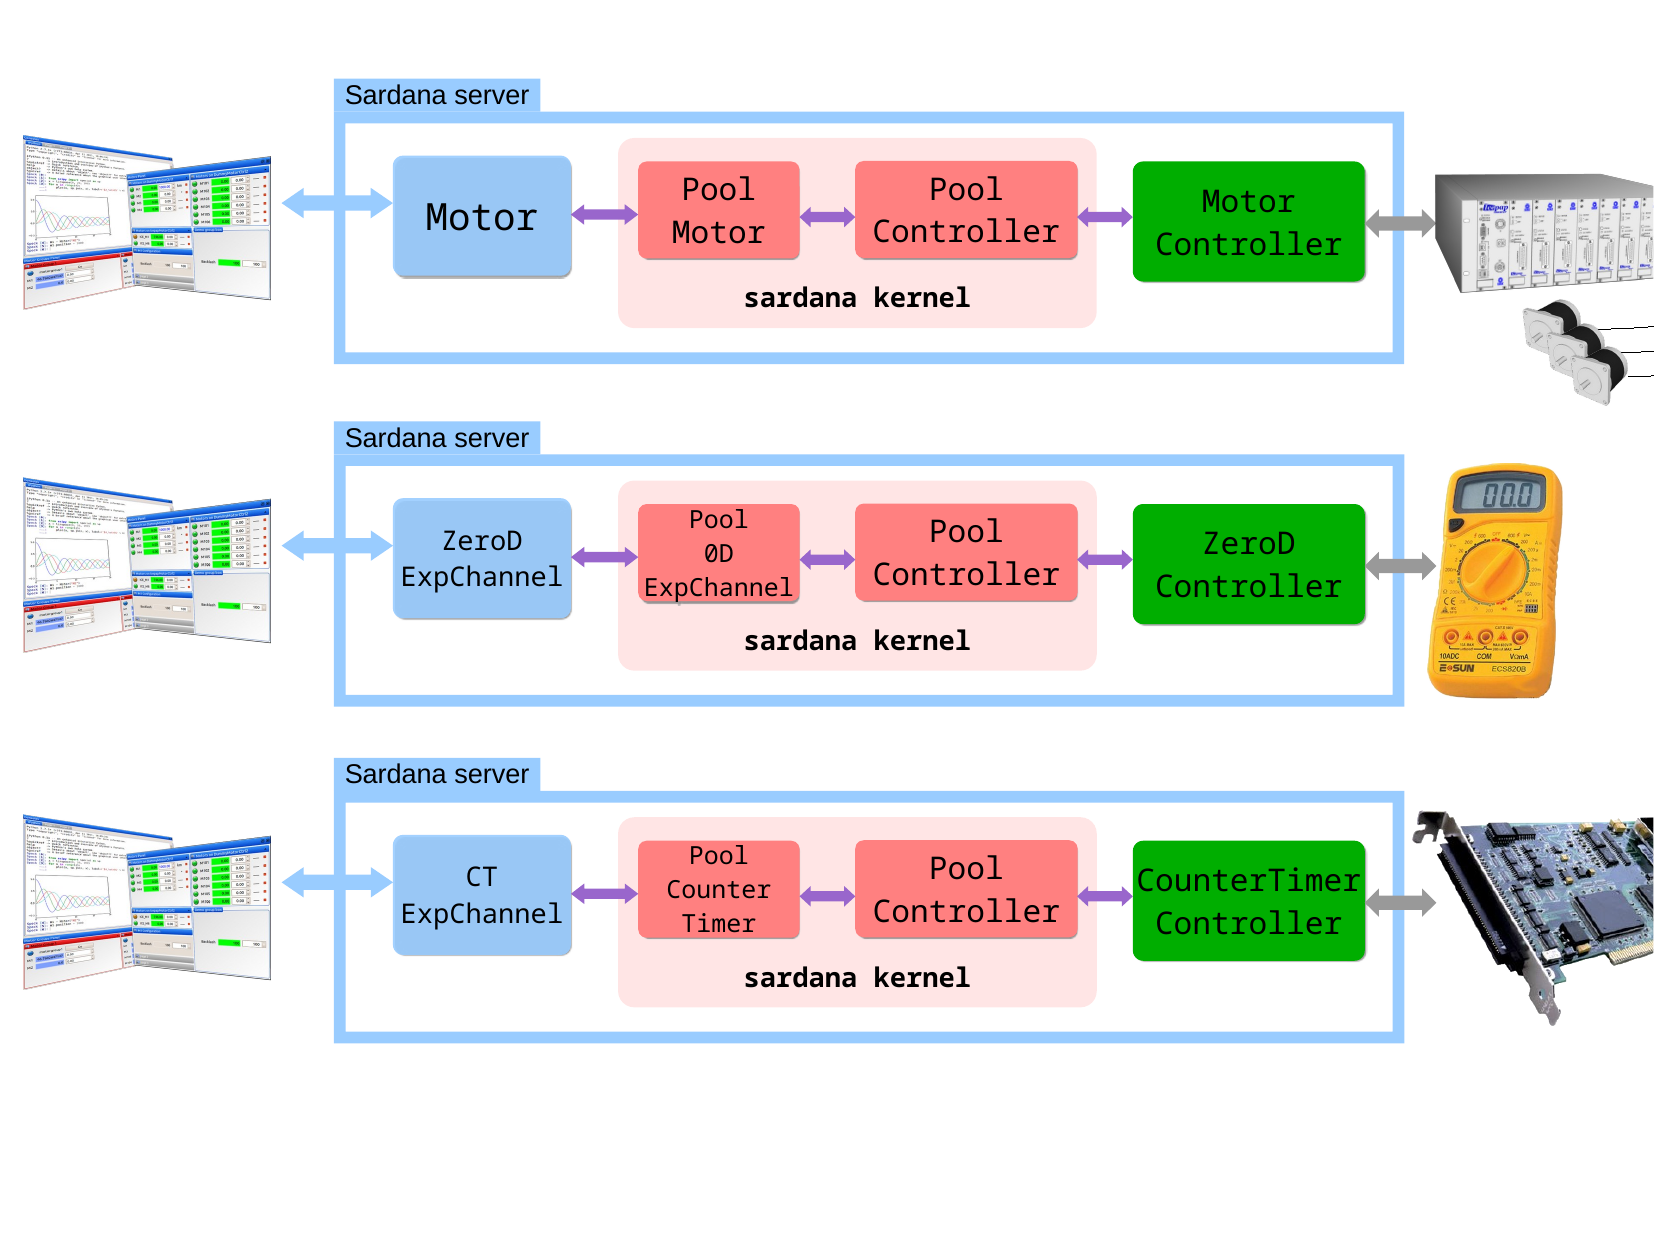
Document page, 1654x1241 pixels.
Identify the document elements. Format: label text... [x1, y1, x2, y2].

picture [6, 477, 271, 653]
picture [1521, 299, 1629, 407]
text_box Sardana server [333, 757, 541, 791]
text_box [281, 111, 1435, 365]
text_box sardana kernel [618, 480, 1097, 558]
text_box CounterTimer Controller [1132, 840, 1365, 961]
text_box sardana kernel [618, 216, 1097, 329]
text_box sardana kernel [618, 895, 1097, 1008]
text_box Motor [392, 155, 571, 276]
text_box Sardana server [333, 421, 541, 455]
text_box Pool Controller [855, 160, 1078, 259]
picture [6, 814, 271, 990]
picture [1427, 463, 1563, 699]
text_box sardana kernel [618, 137, 1097, 215]
picture [1436, 175, 1654, 292]
text_box sardana kernel [618, 817, 1097, 895]
text_box [281, 790, 1412, 1044]
text_box Motor Controller [1132, 161, 1365, 282]
text_box sardana kernel [618, 559, 1097, 671]
text_box Pool Controller [855, 840, 1078, 938]
text_box CT ExpChannel [392, 834, 571, 955]
picture [1412, 810, 1654, 1027]
text_box Pool Motor [638, 161, 800, 259]
picture [6, 135, 271, 310]
text_box ZeroD ExpChannel [392, 498, 571, 619]
text_box Pool Controller [855, 503, 1078, 601]
text_box Pool 0D ExpChannel [638, 504, 800, 602]
text_box Pool Counter Timer [638, 840, 800, 938]
text_box [281, 454, 1427, 707]
text_box Sardana server [333, 78, 541, 112]
text_box ZeroD Controller [1132, 504, 1365, 625]
